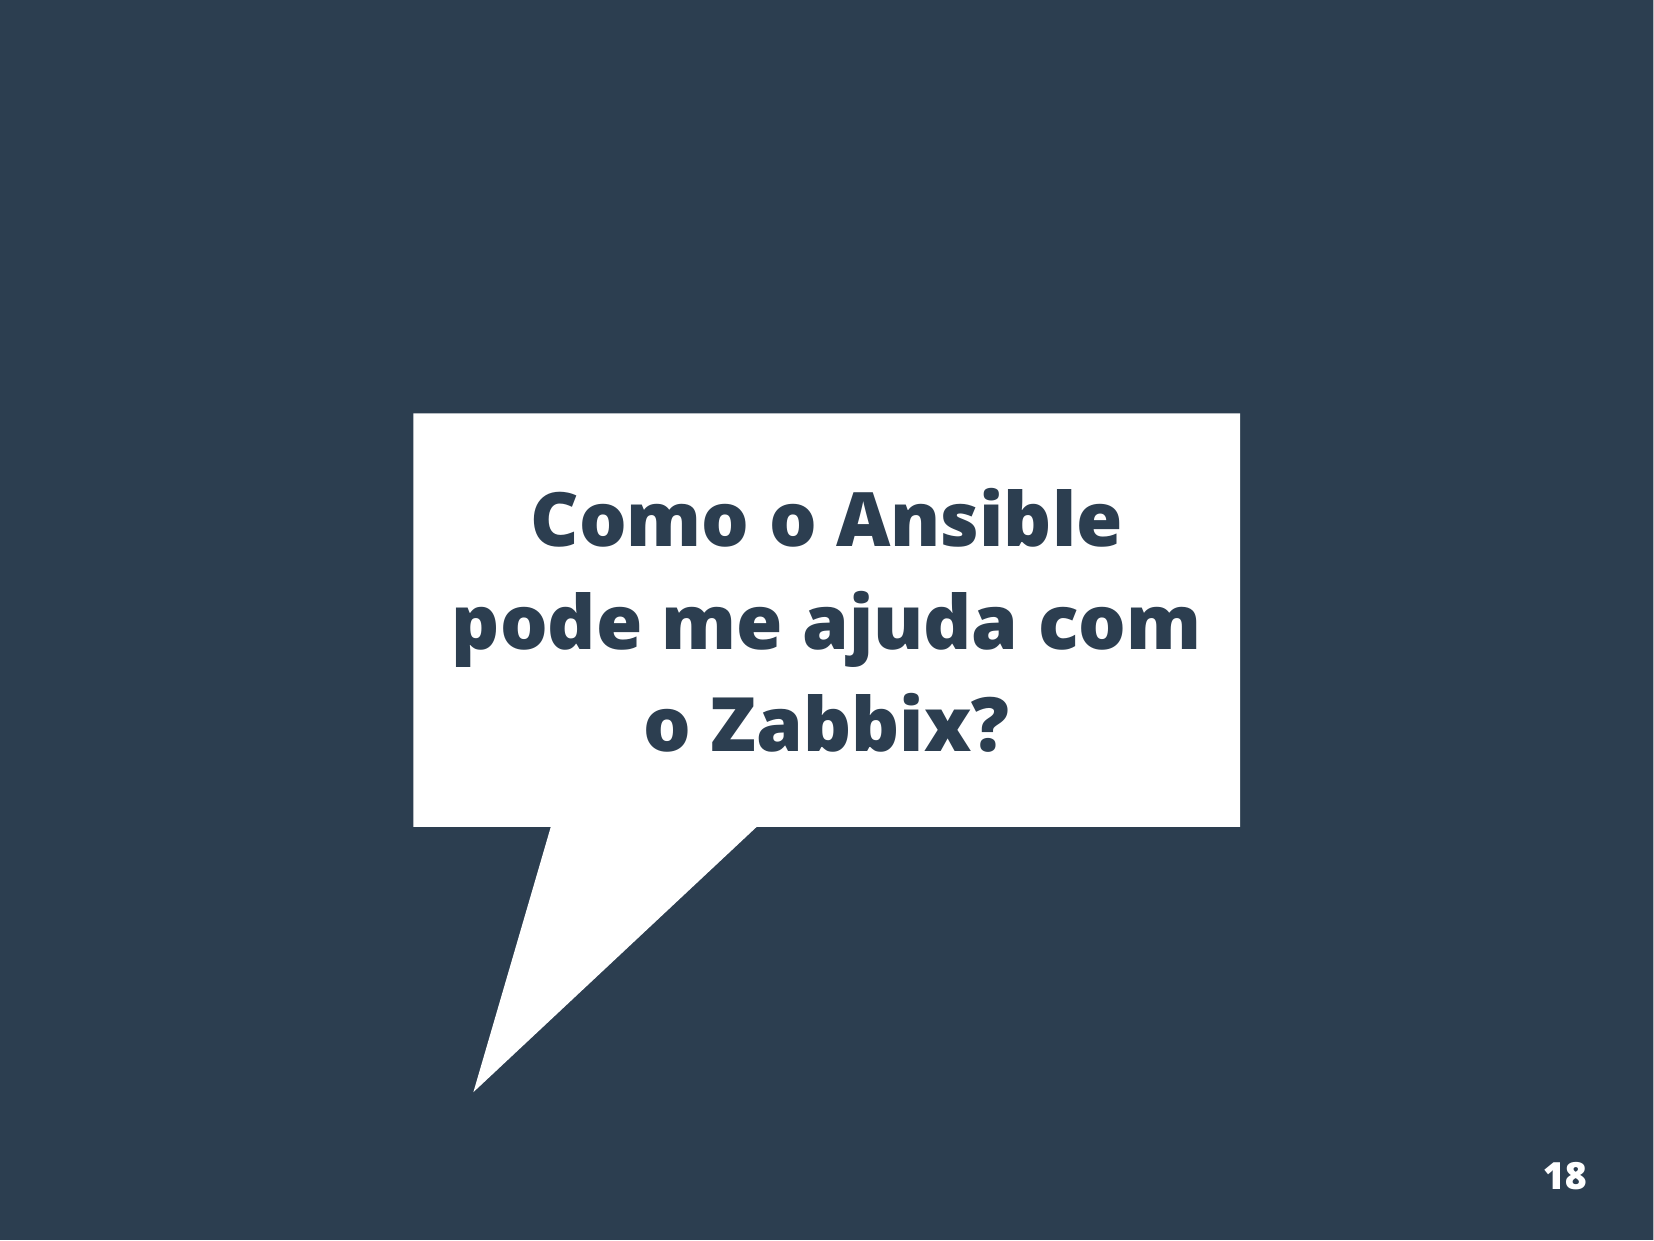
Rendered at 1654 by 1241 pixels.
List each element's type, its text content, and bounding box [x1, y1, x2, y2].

title Como o Ansible pode me ajuda com o Zabbix? [442, 442, 1211, 798]
